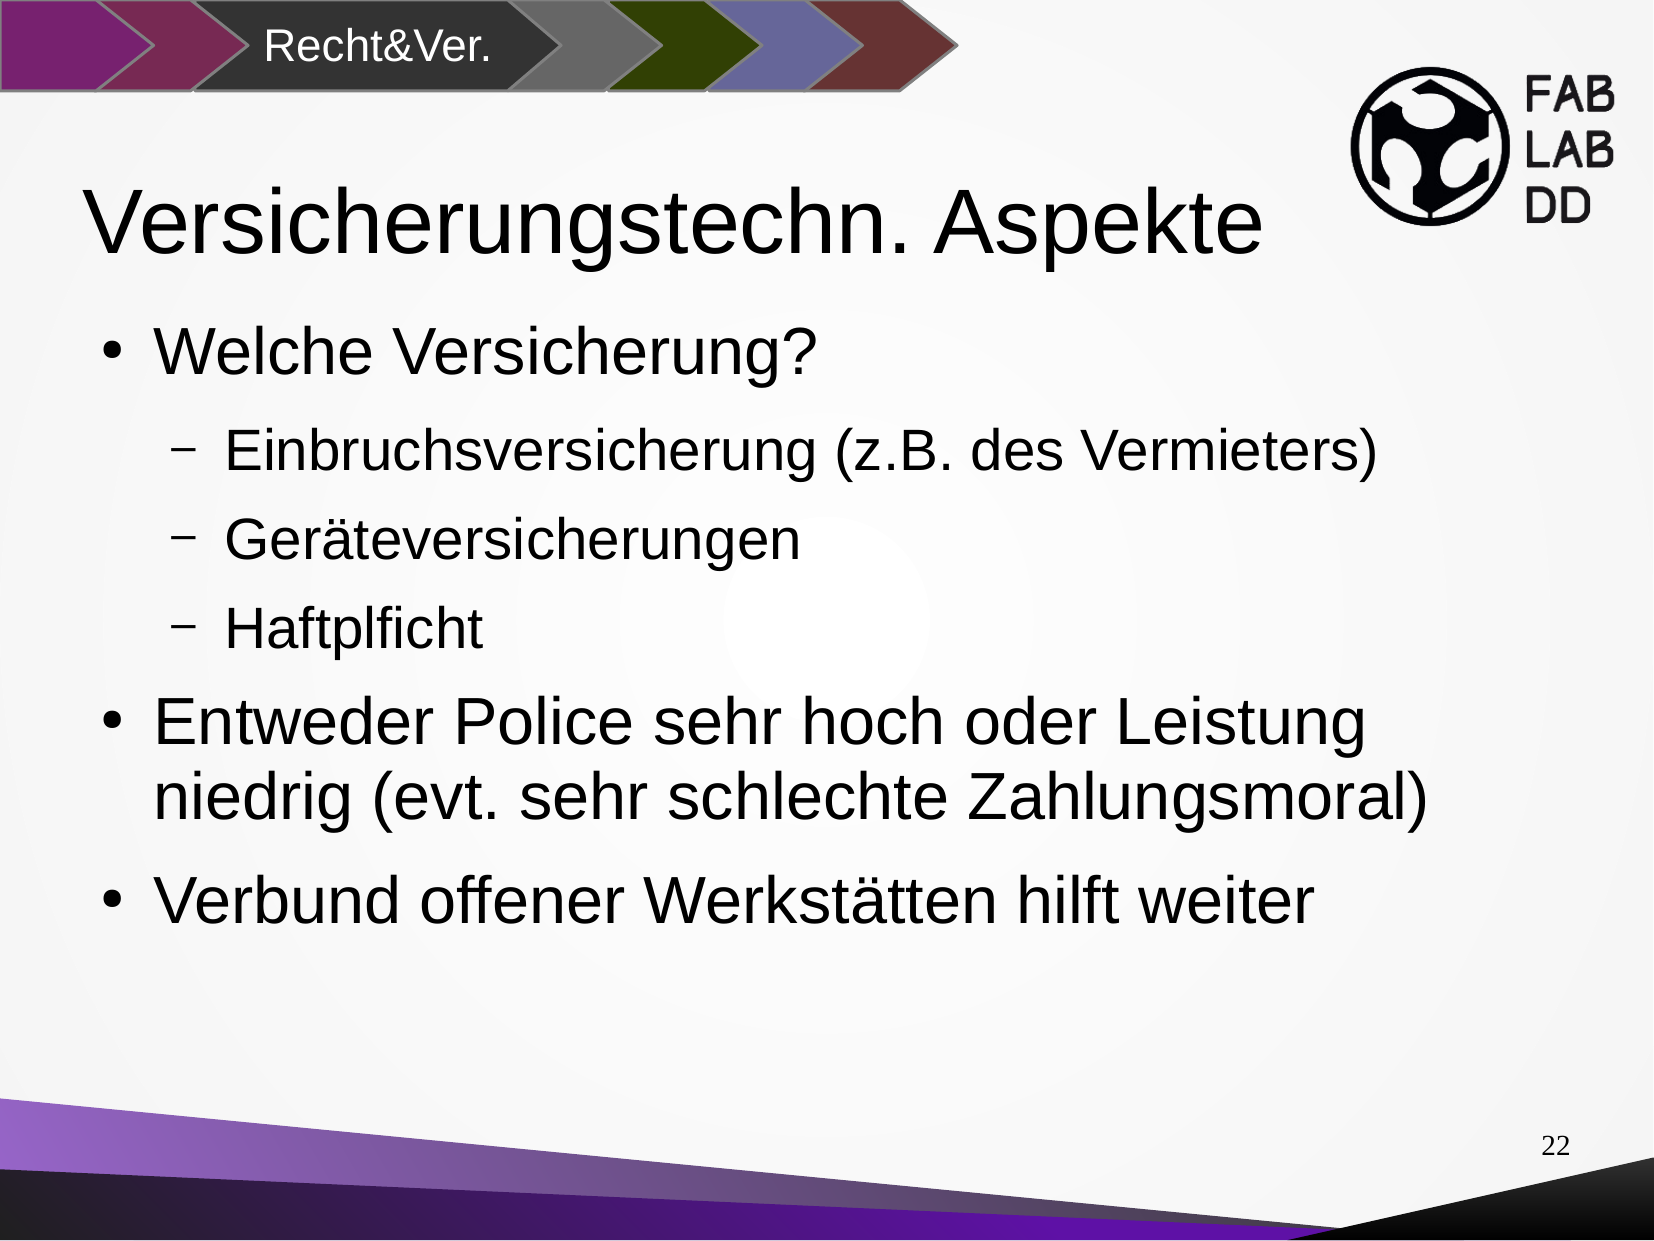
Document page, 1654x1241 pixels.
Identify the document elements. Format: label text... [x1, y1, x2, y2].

list Welche Versicherung? Einbruchsversicherung (z.B. des Vermieters) Geräteversicherungen Haftplficht Entweder Police sehr hoch oder Leistung niedrig (evt. sehr schlechte Zahlungsmoral) Verbund offener Werkstätten hilft weiter [82, 313, 1538, 1034]
text_box [0, 0, 249, 91]
text_box Recht&Ver. [194, 0, 562, 91]
text_box [509, 0, 958, 91]
title Versicherungstechn. Aspekte [82, 118, 1300, 313]
picture [1324, 36, 1642, 257]
